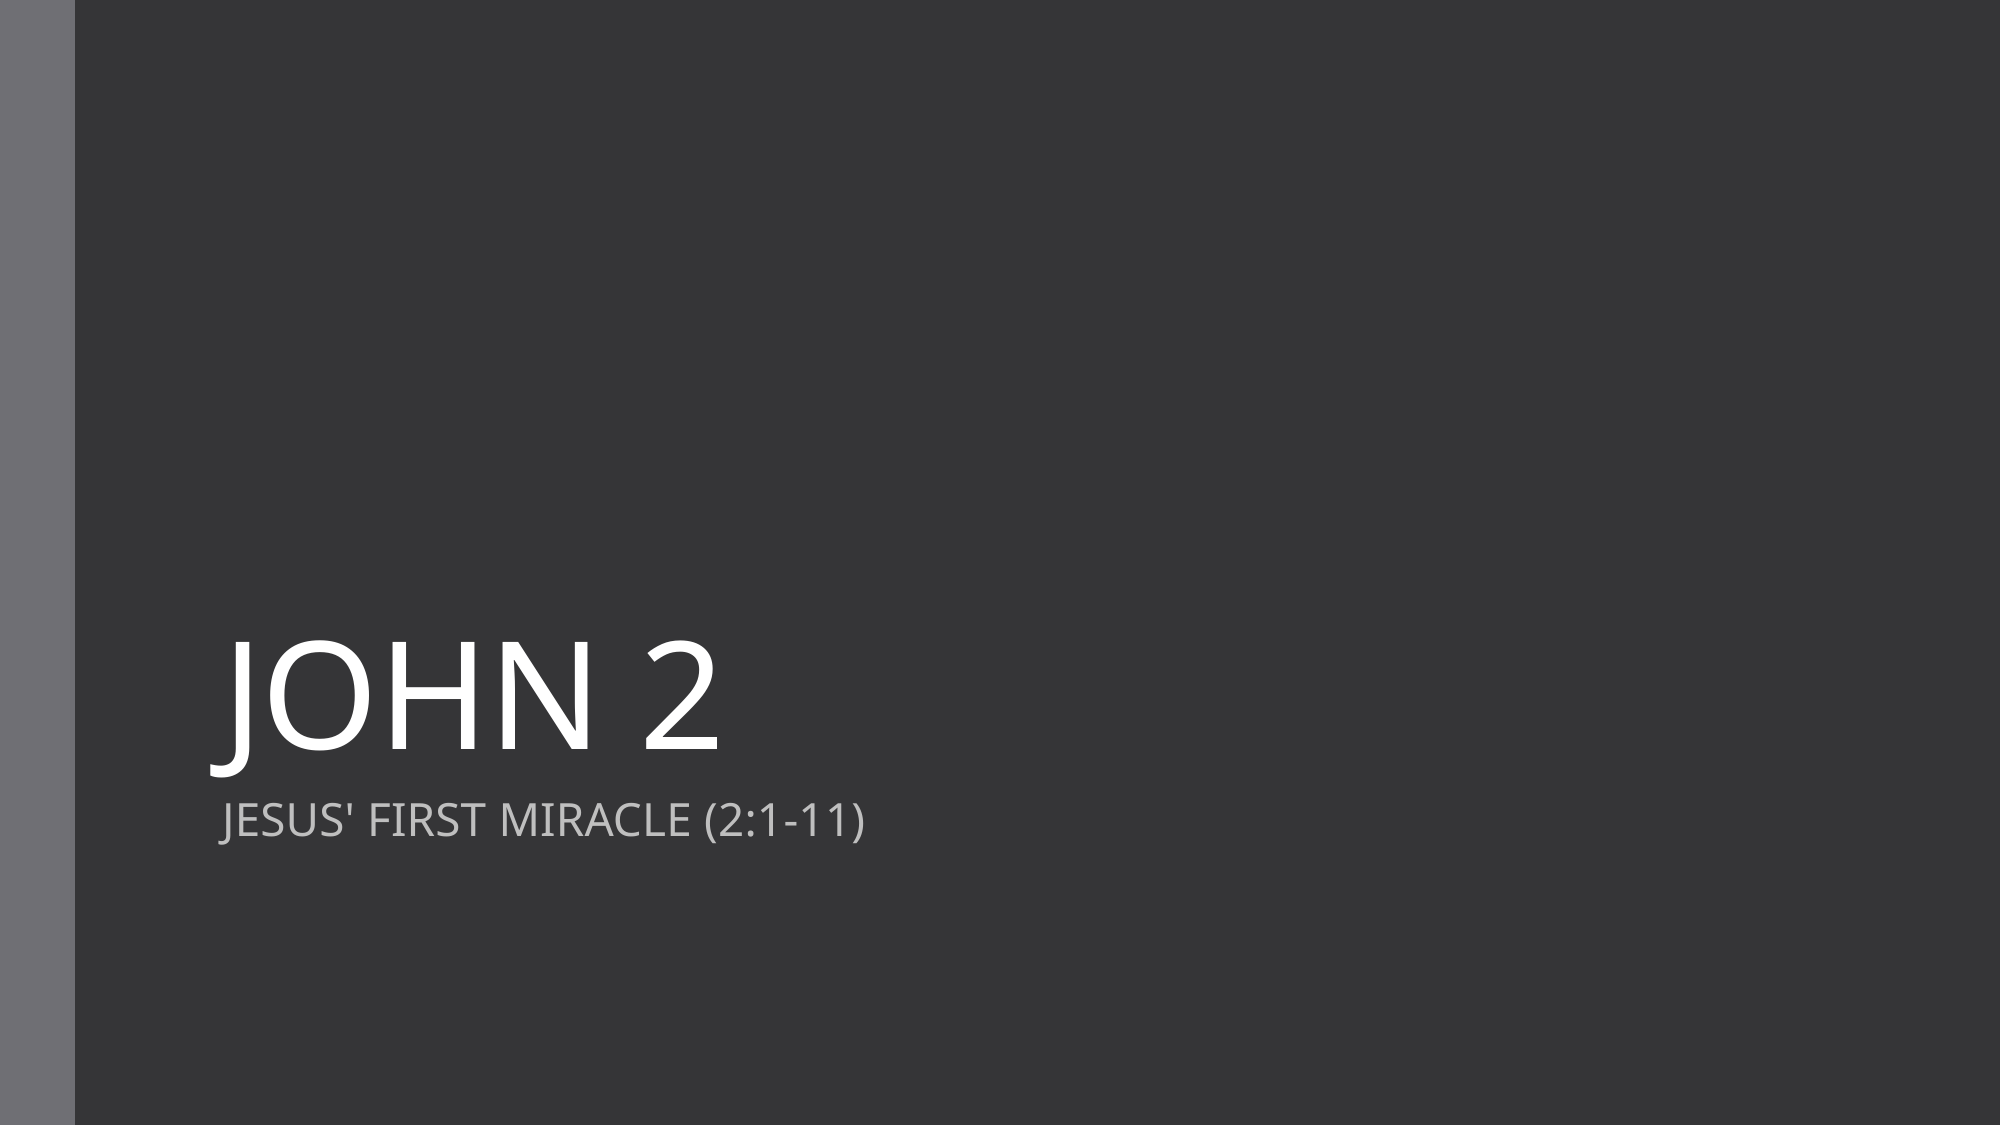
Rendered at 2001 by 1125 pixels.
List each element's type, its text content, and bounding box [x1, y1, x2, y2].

title JOHN 2 [206, 124, 1752, 787]
subtitle JESUS' FIRST MIRACLE (2:1-11) [206, 787, 1752, 1066]
